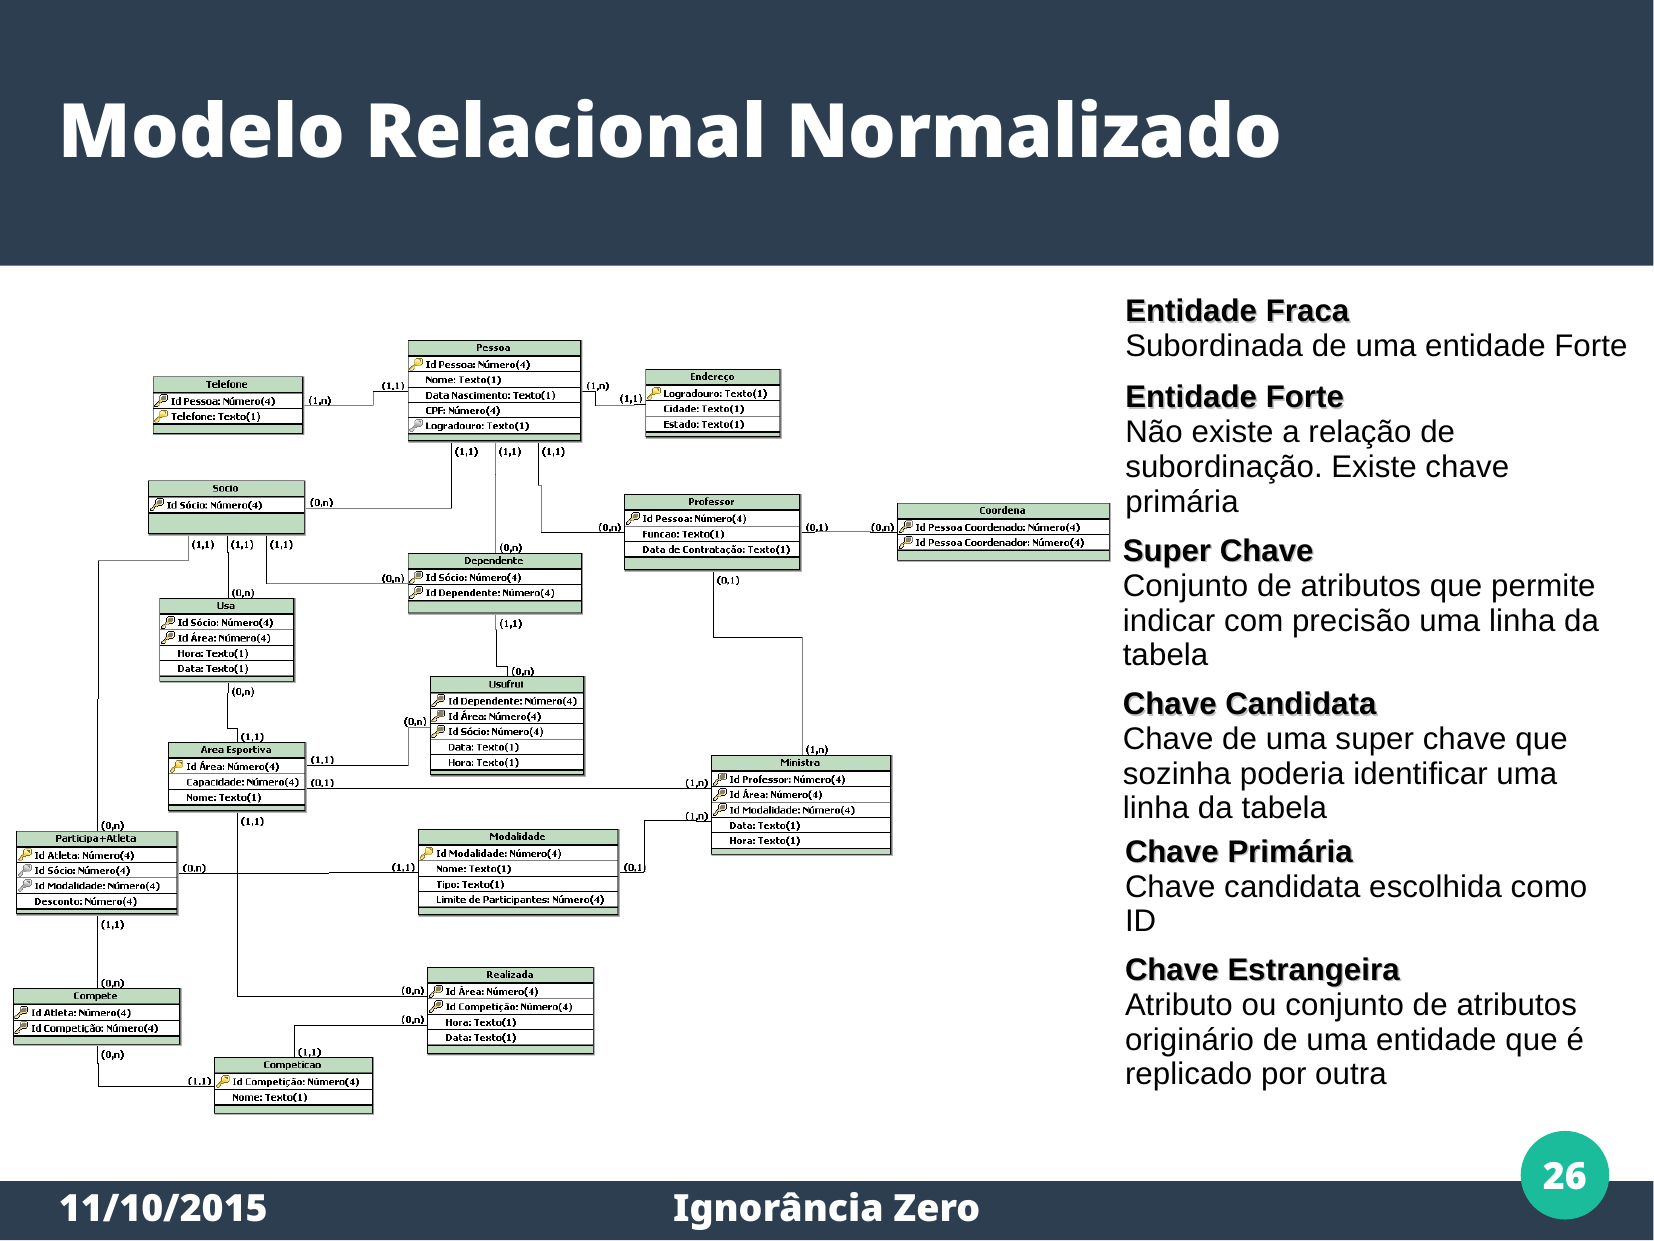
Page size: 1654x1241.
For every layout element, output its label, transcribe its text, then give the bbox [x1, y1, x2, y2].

text_box Entidade Forte Não existe a relação de subordinação. Existe chave primária [1115, 372, 1645, 556]
text_box Chave Estrangeira Atributo ou conjunto de atributos originário de uma entidade que é replicado por outra [1110, 944, 1654, 1136]
picture [0, 296, 1115, 1119]
text_box Chave Candidata Chave de uma super chave que sozinha poderia identificar uma linha da tabela [1115, 679, 1642, 826]
text_box Entidade Fraca Subordinada de uma entidade Forte [1110, 286, 1648, 428]
text_box Super Chave Conjunto de atributos que permite indicar com precisão uma linha da tabela [1115, 525, 1642, 679]
title Modelo Relacional Normalizado [59, 49, 1595, 207]
text_box Chave Primária Chave candidata escolhida como ID [1115, 826, 1642, 944]
